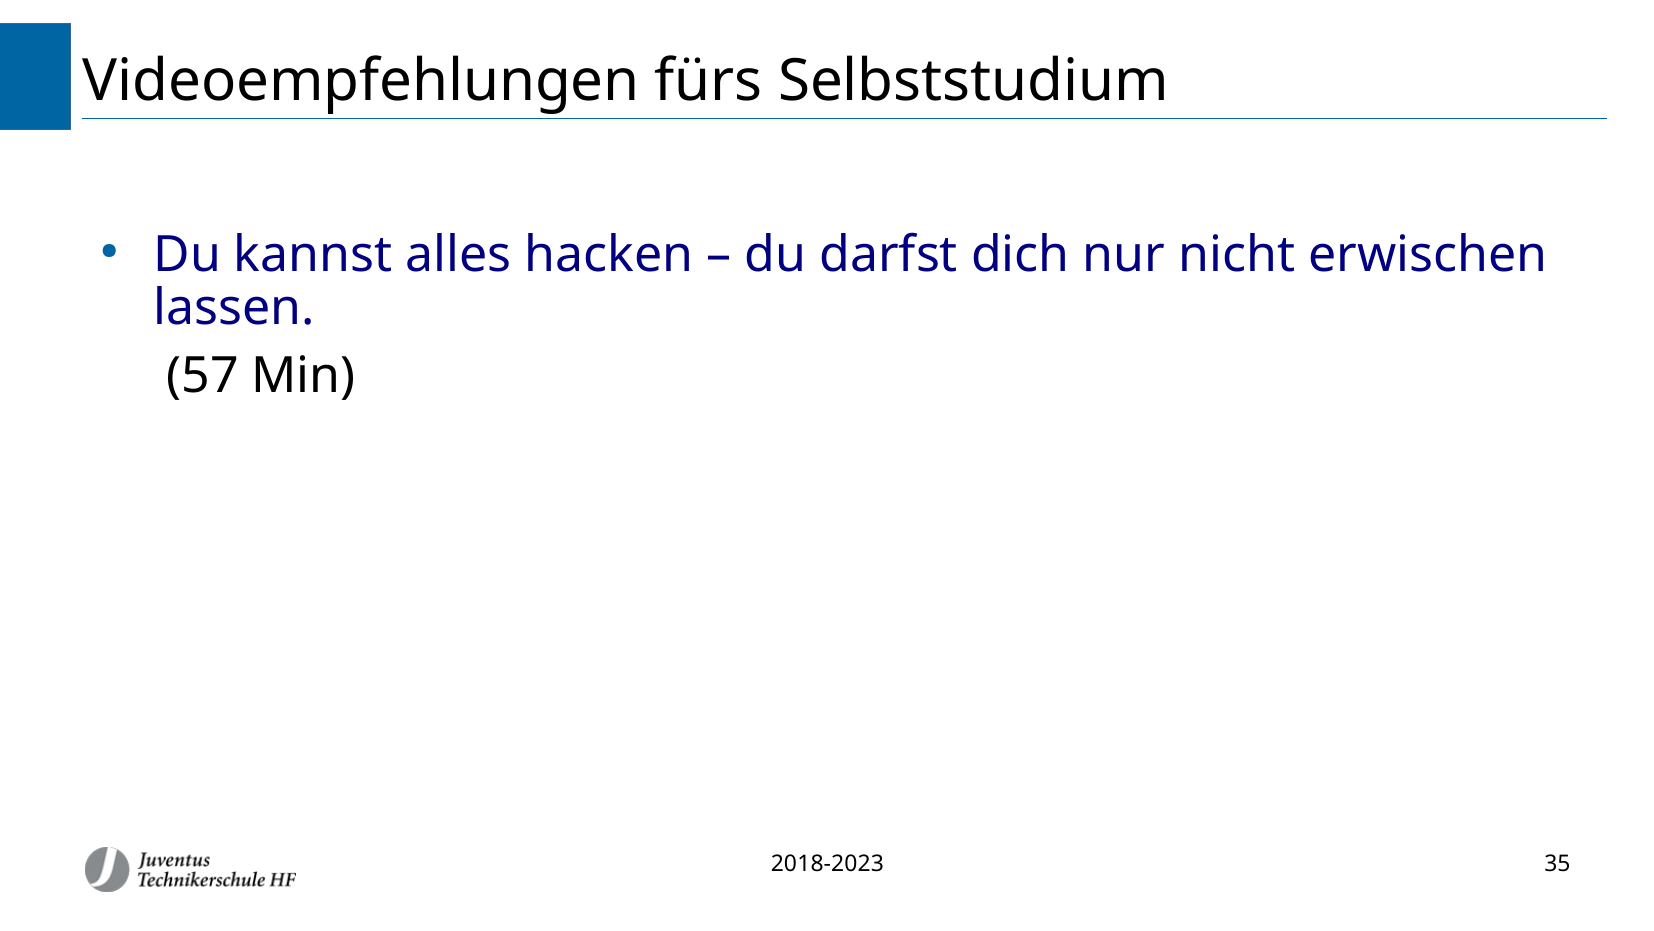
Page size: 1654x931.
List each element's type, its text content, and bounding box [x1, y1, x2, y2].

title Videoempfehlungen fürs Selbststudium [82, 37, 1571, 119]
list Du kannst alles hacken – du darfst dich nur nicht erwischen lassen. (57 Min) [82, 217, 1571, 758]
picture [85, 847, 296, 892]
